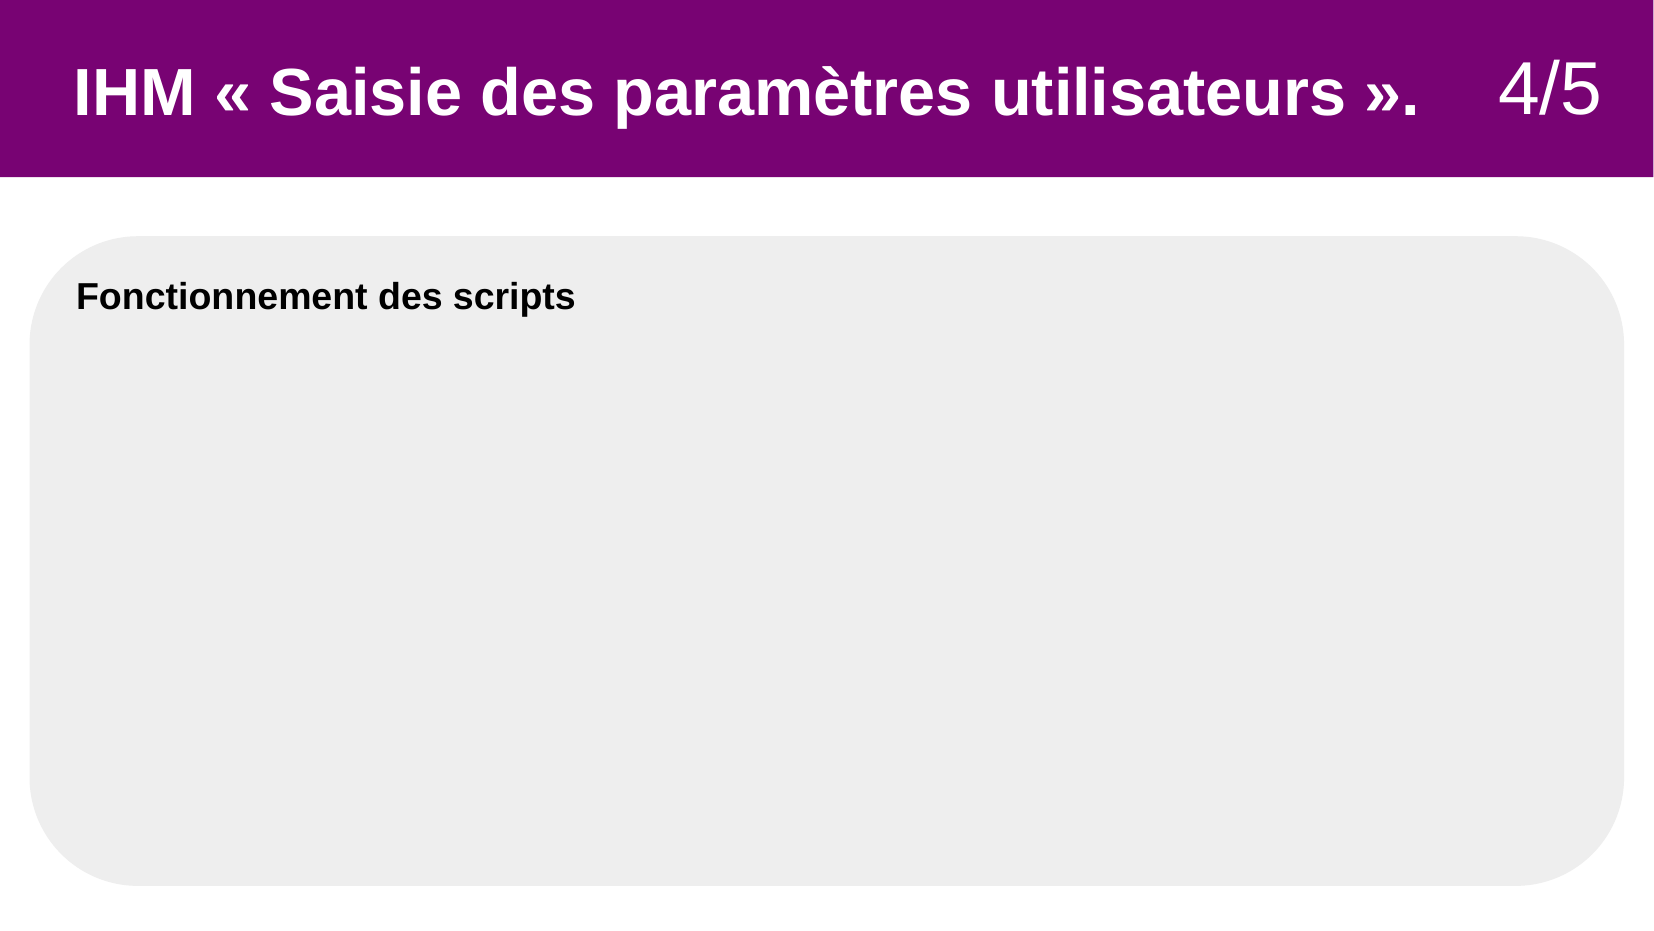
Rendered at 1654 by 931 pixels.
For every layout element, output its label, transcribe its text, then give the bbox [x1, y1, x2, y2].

text_box IHM « Saisie des paramètres utilisateurs ». [59, 47, 1476, 138]
text_box [0, 0, 1476, 178]
text_box [1625, 0, 1654, 178]
text_box Fonctionnement des scripts [29, 236, 1625, 886]
text_box 4/5 [1476, 0, 1625, 178]
